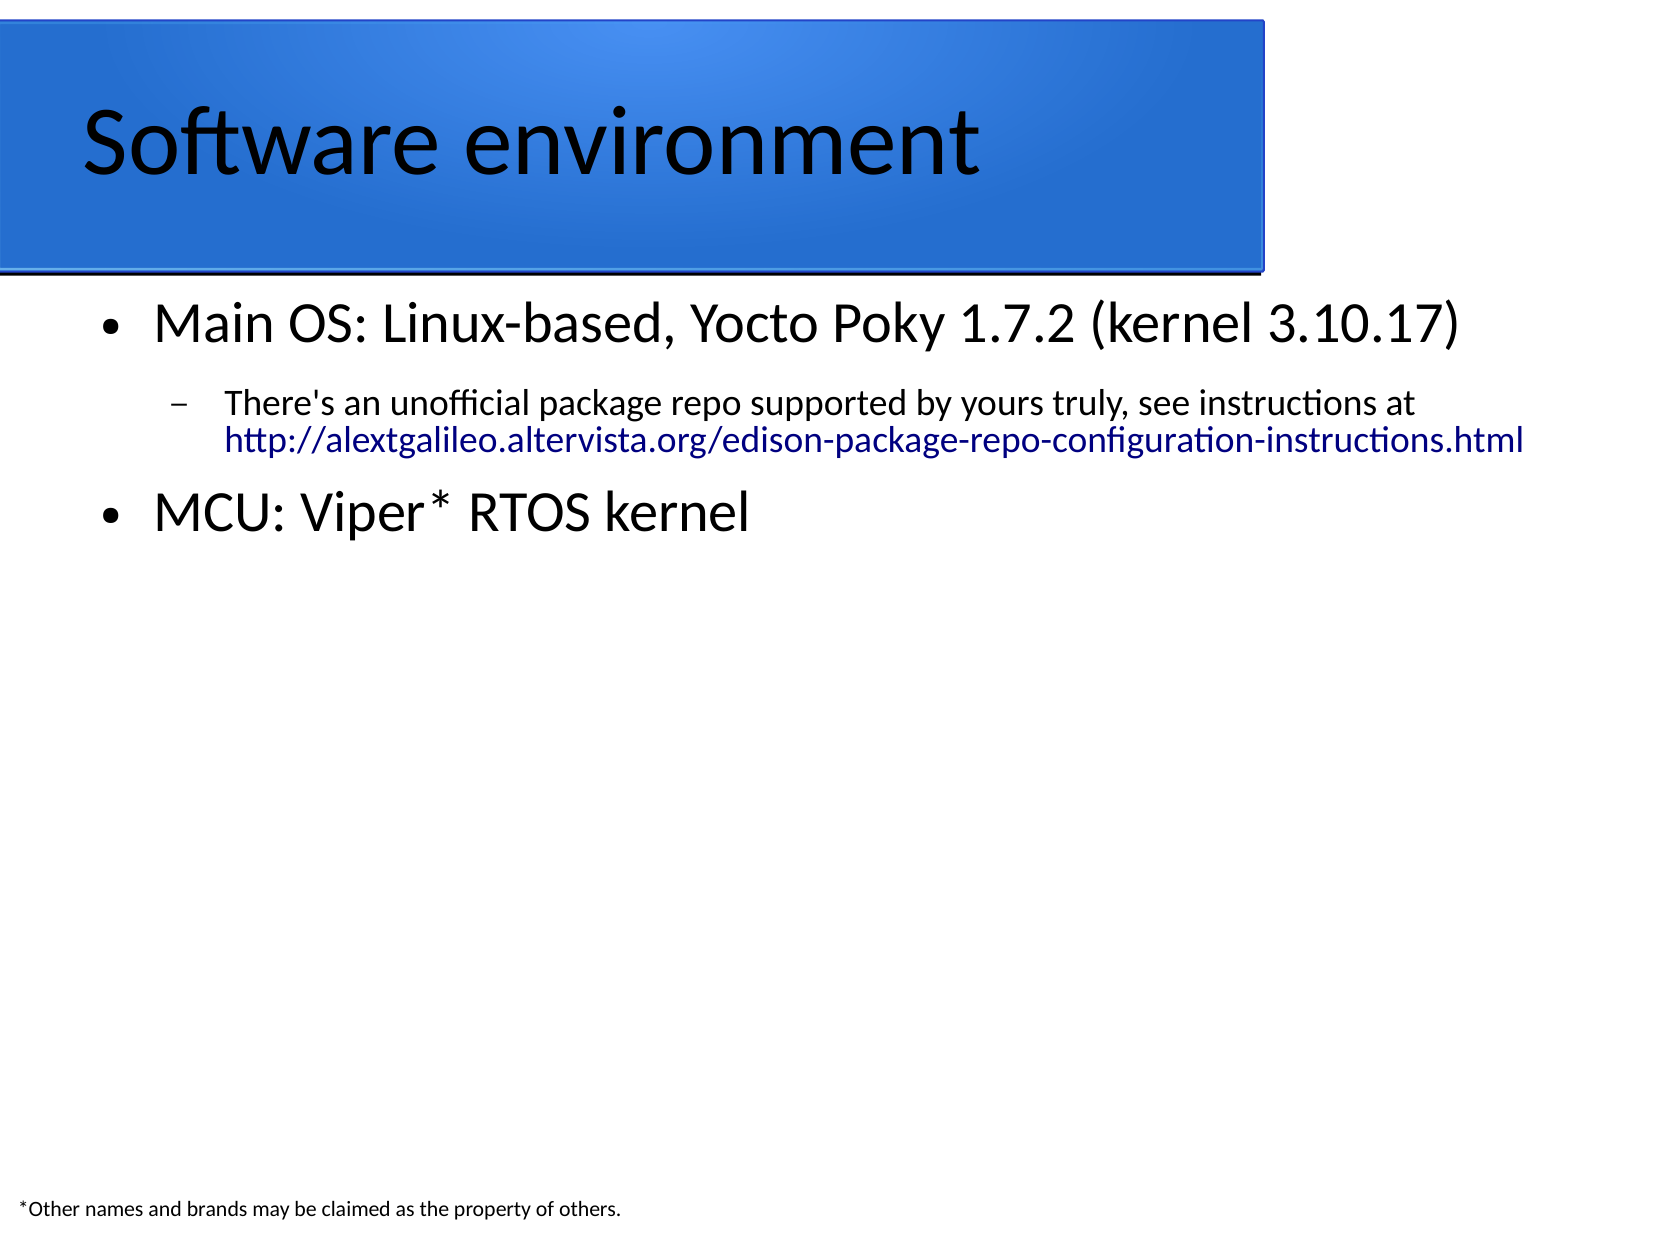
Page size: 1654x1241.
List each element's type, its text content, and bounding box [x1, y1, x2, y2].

text_box *Other names and brands may be claimed as the property of others. [3, 1192, 638, 1235]
list Main OS: Linux-based, Yocto Poky 1.7.2 (kernel 3.10.17) There's an unofficial package repo supported by yours truly, see instructions at http://alextgalileo.altervista.org/edison-package-repo-configuration-instructions.html MCU: Viper* RTOS kernel [82, 299, 1571, 1019]
title Software environment [82, 47, 1235, 252]
